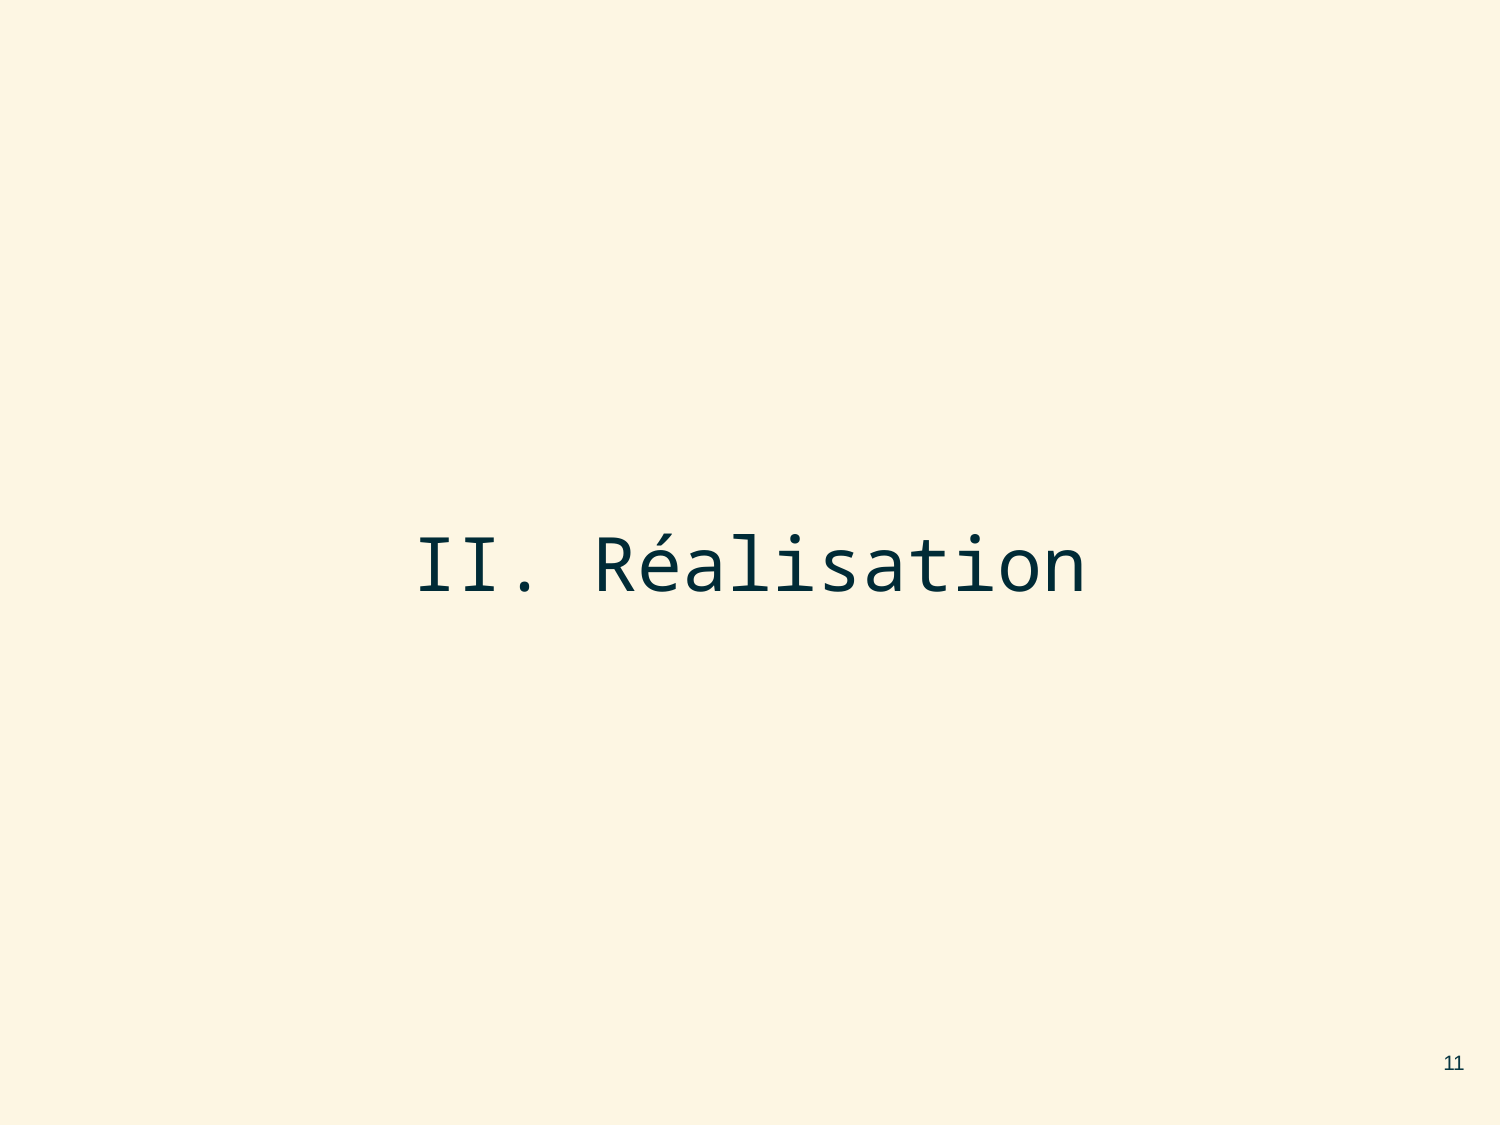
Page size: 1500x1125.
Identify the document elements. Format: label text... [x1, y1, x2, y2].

title II. Réalisation [51, 470, 1449, 655]
slide_number <numéro> [1389, 1019, 1480, 1106]
